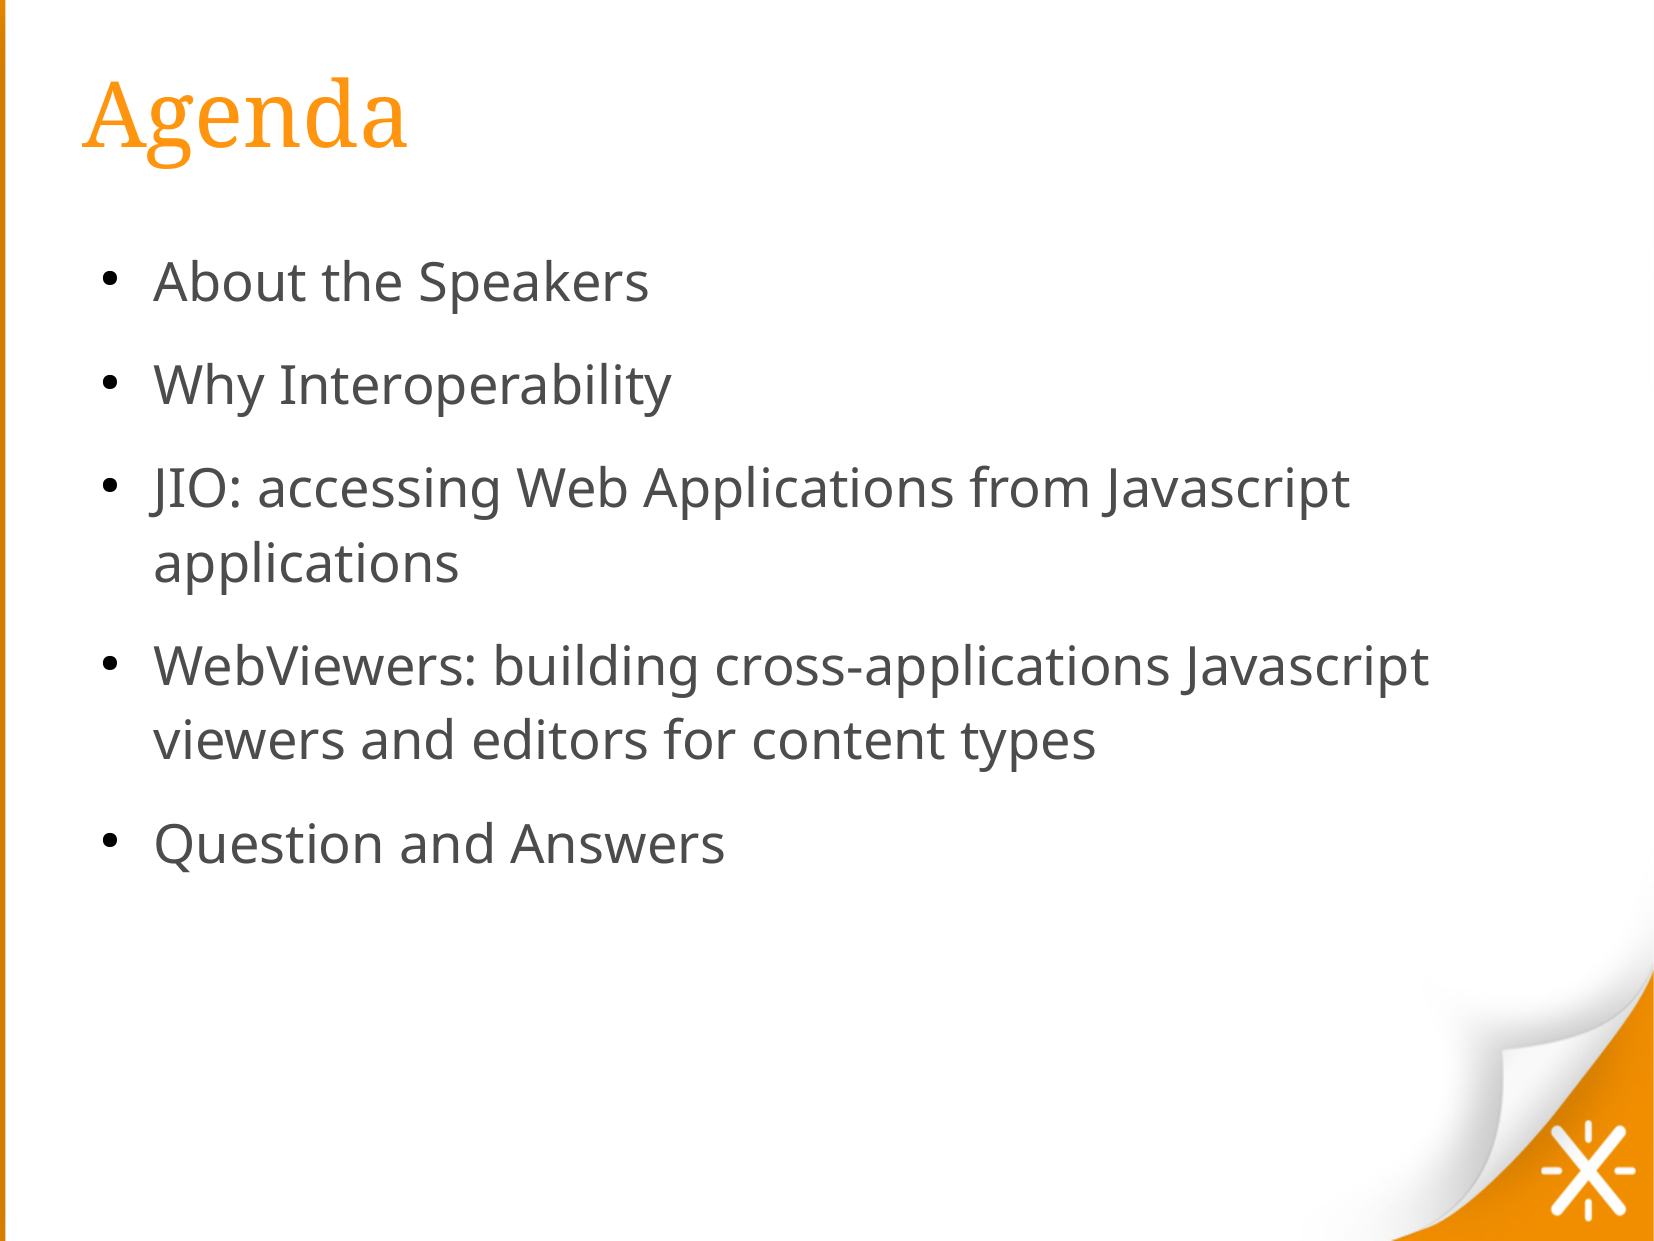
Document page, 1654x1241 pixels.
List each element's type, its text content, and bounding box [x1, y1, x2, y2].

list About the Speakers Why Interoperability JIO: accessing Web Applications from Javascript applications WebViewers: building cross-applications Javascript viewers and editors for content types Question and Answers [82, 242, 1571, 963]
title Agenda [82, 8, 1571, 216]
picture [0, 0, 1654, 1241]
